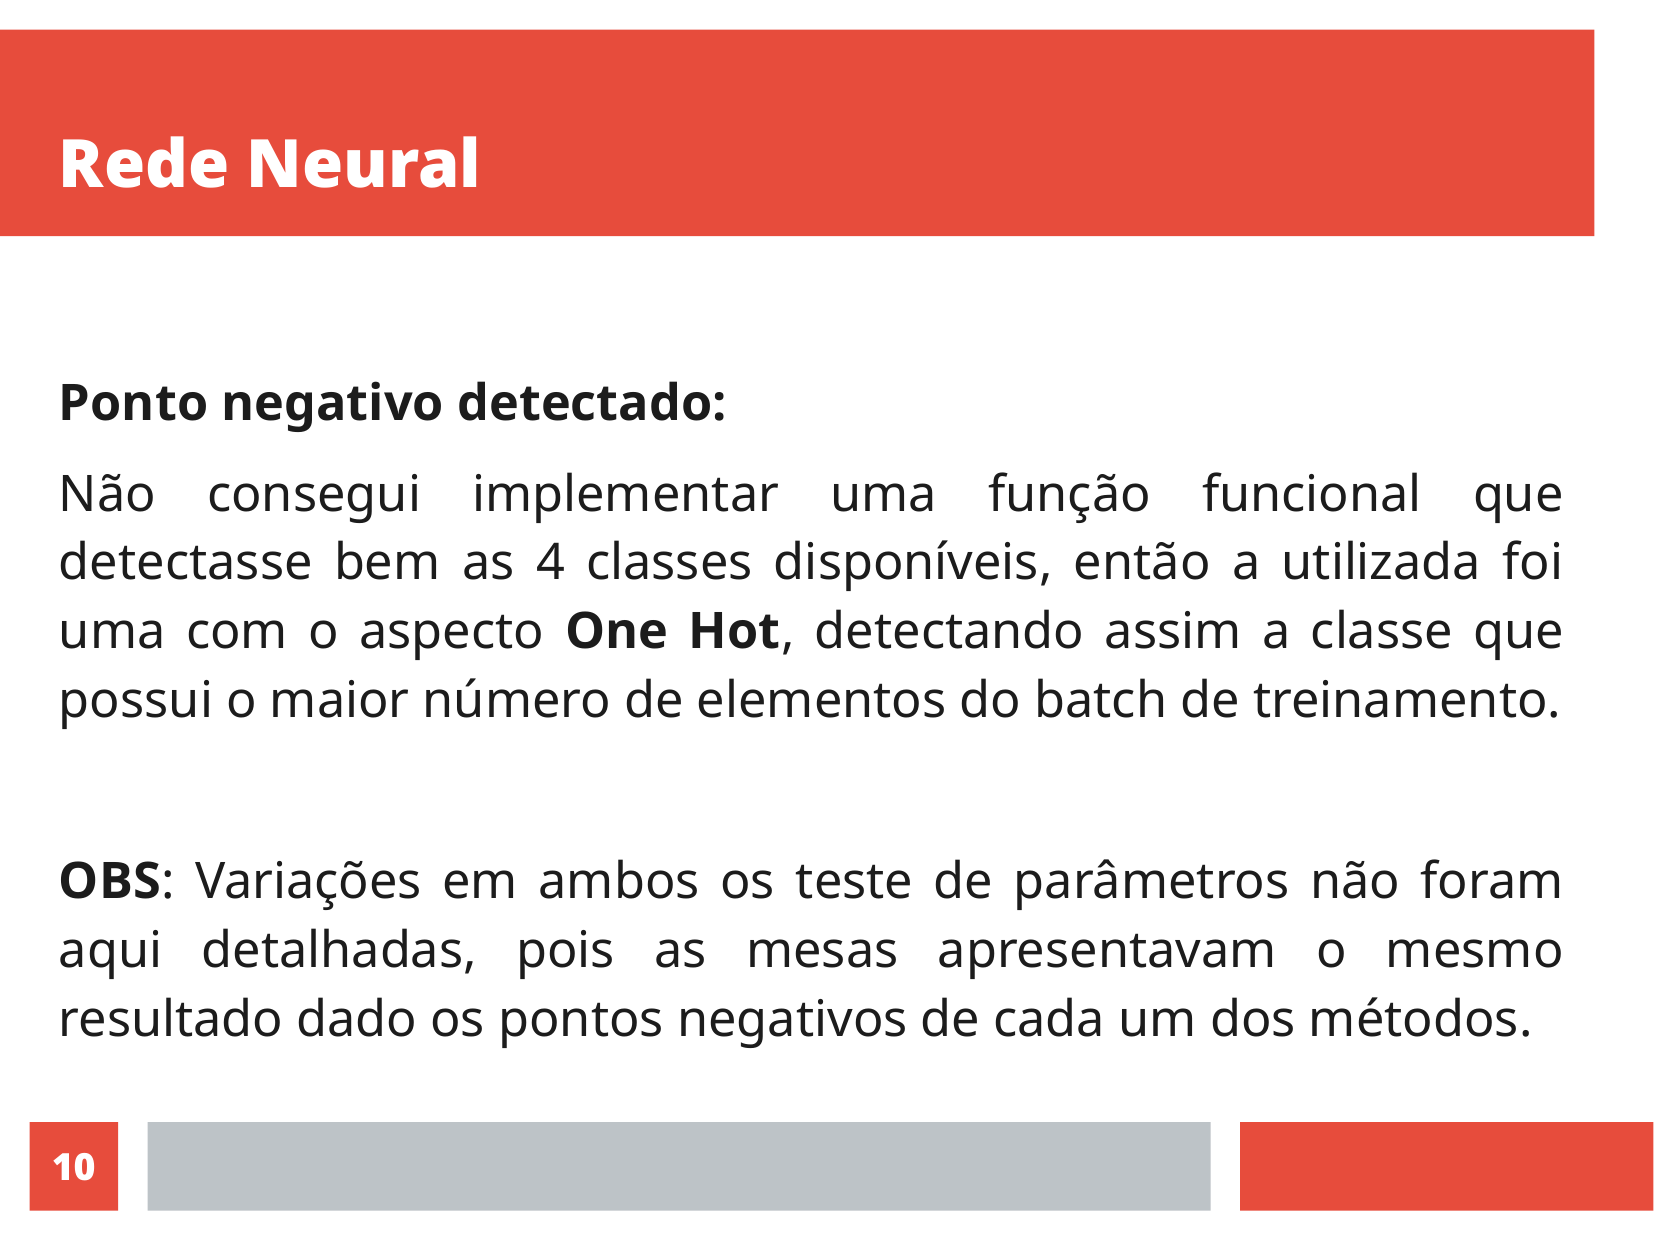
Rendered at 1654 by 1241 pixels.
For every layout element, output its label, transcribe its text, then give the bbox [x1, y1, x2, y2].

title Rede Neural [59, 59, 1595, 207]
list Ponto negativo detectado: Não consegui implementar uma função funcional que detectasse bem as 4 classes disponíveis, então a utilizada foi uma com o aspecto One Hot, detectando assim a classe que possui o maior número de elementos do batch de treinamento. OBS: Variações em ambos os teste de parâmetros não foram aqui detalhadas, pois as mesas apresentavam o mesmo resultado dado os pontos negativos de cada um dos métodos. [59, 324, 1565, 1093]
